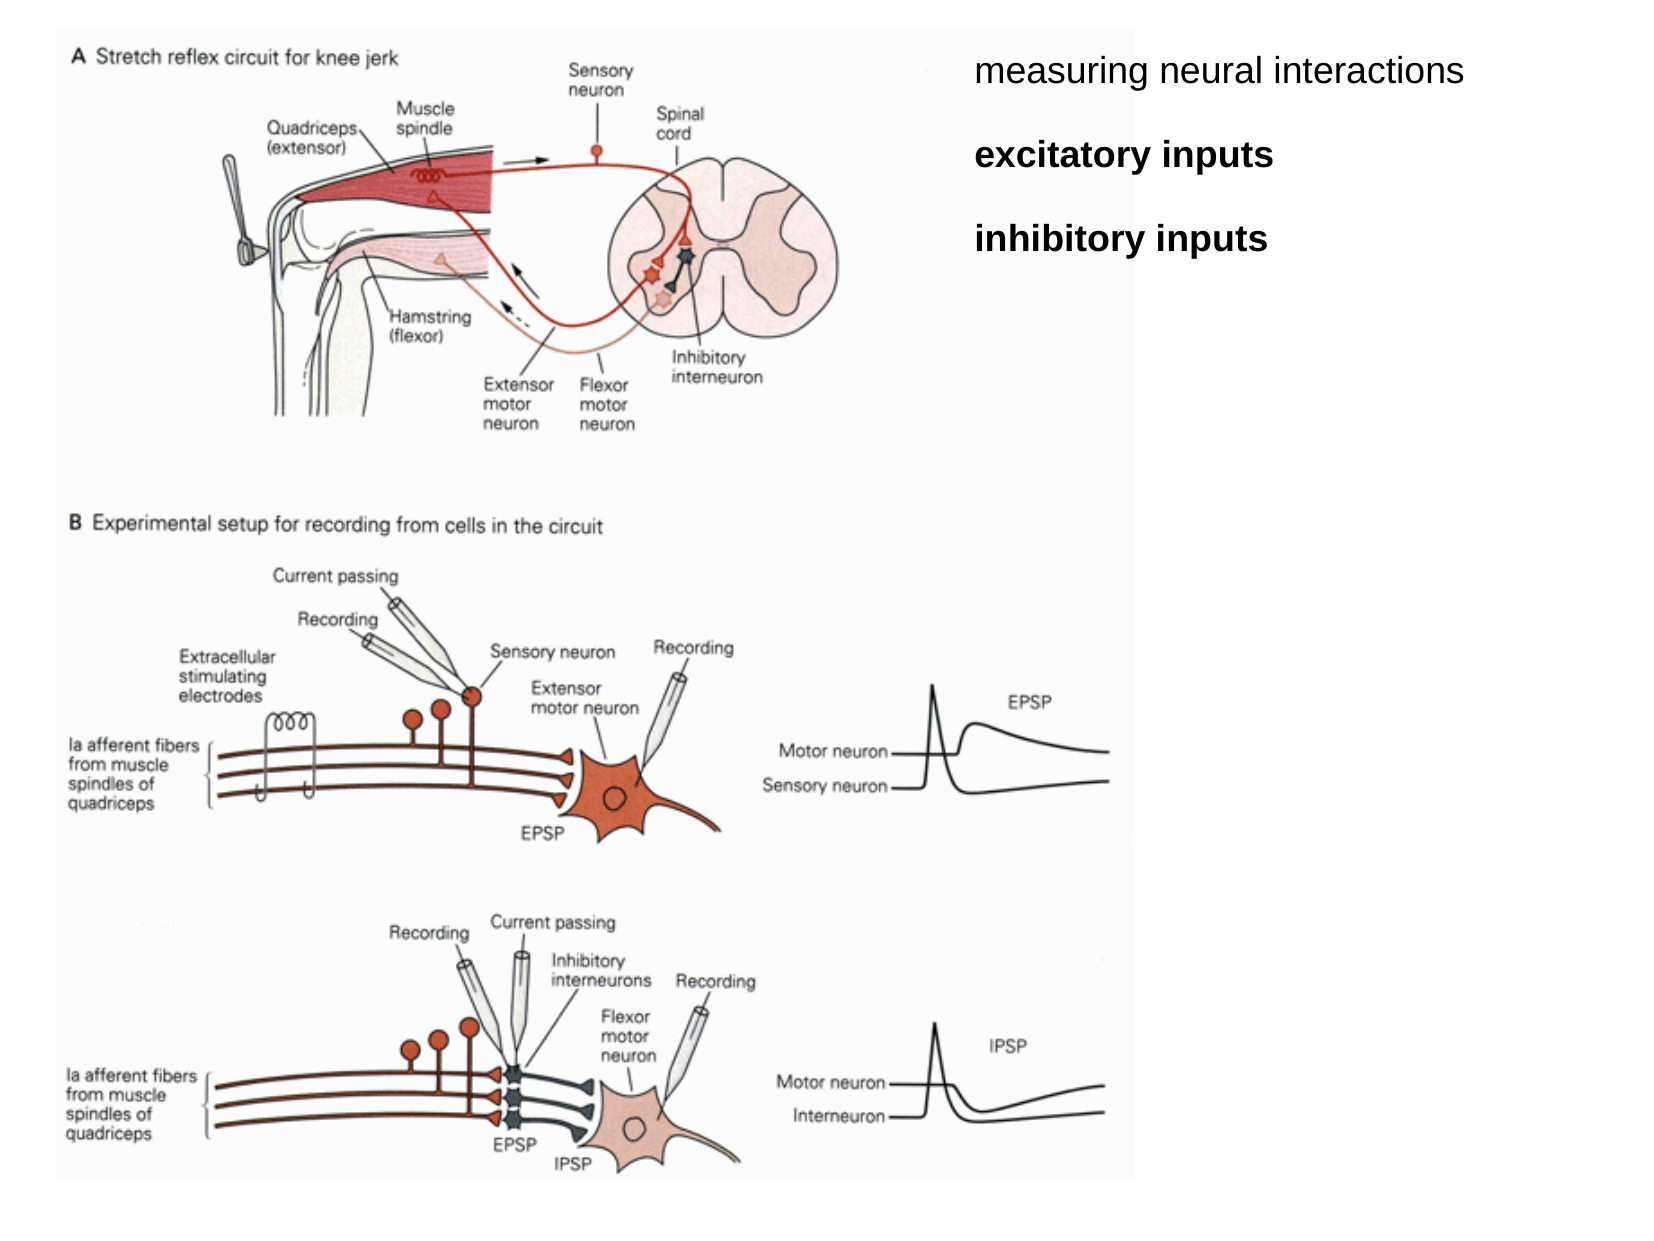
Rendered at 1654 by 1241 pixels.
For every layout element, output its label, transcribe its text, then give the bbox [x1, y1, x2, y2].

text_box measuring neural interactions excitatory inputs inhibitory inputs [959, 42, 1623, 267]
picture [29, 25, 1165, 1192]
